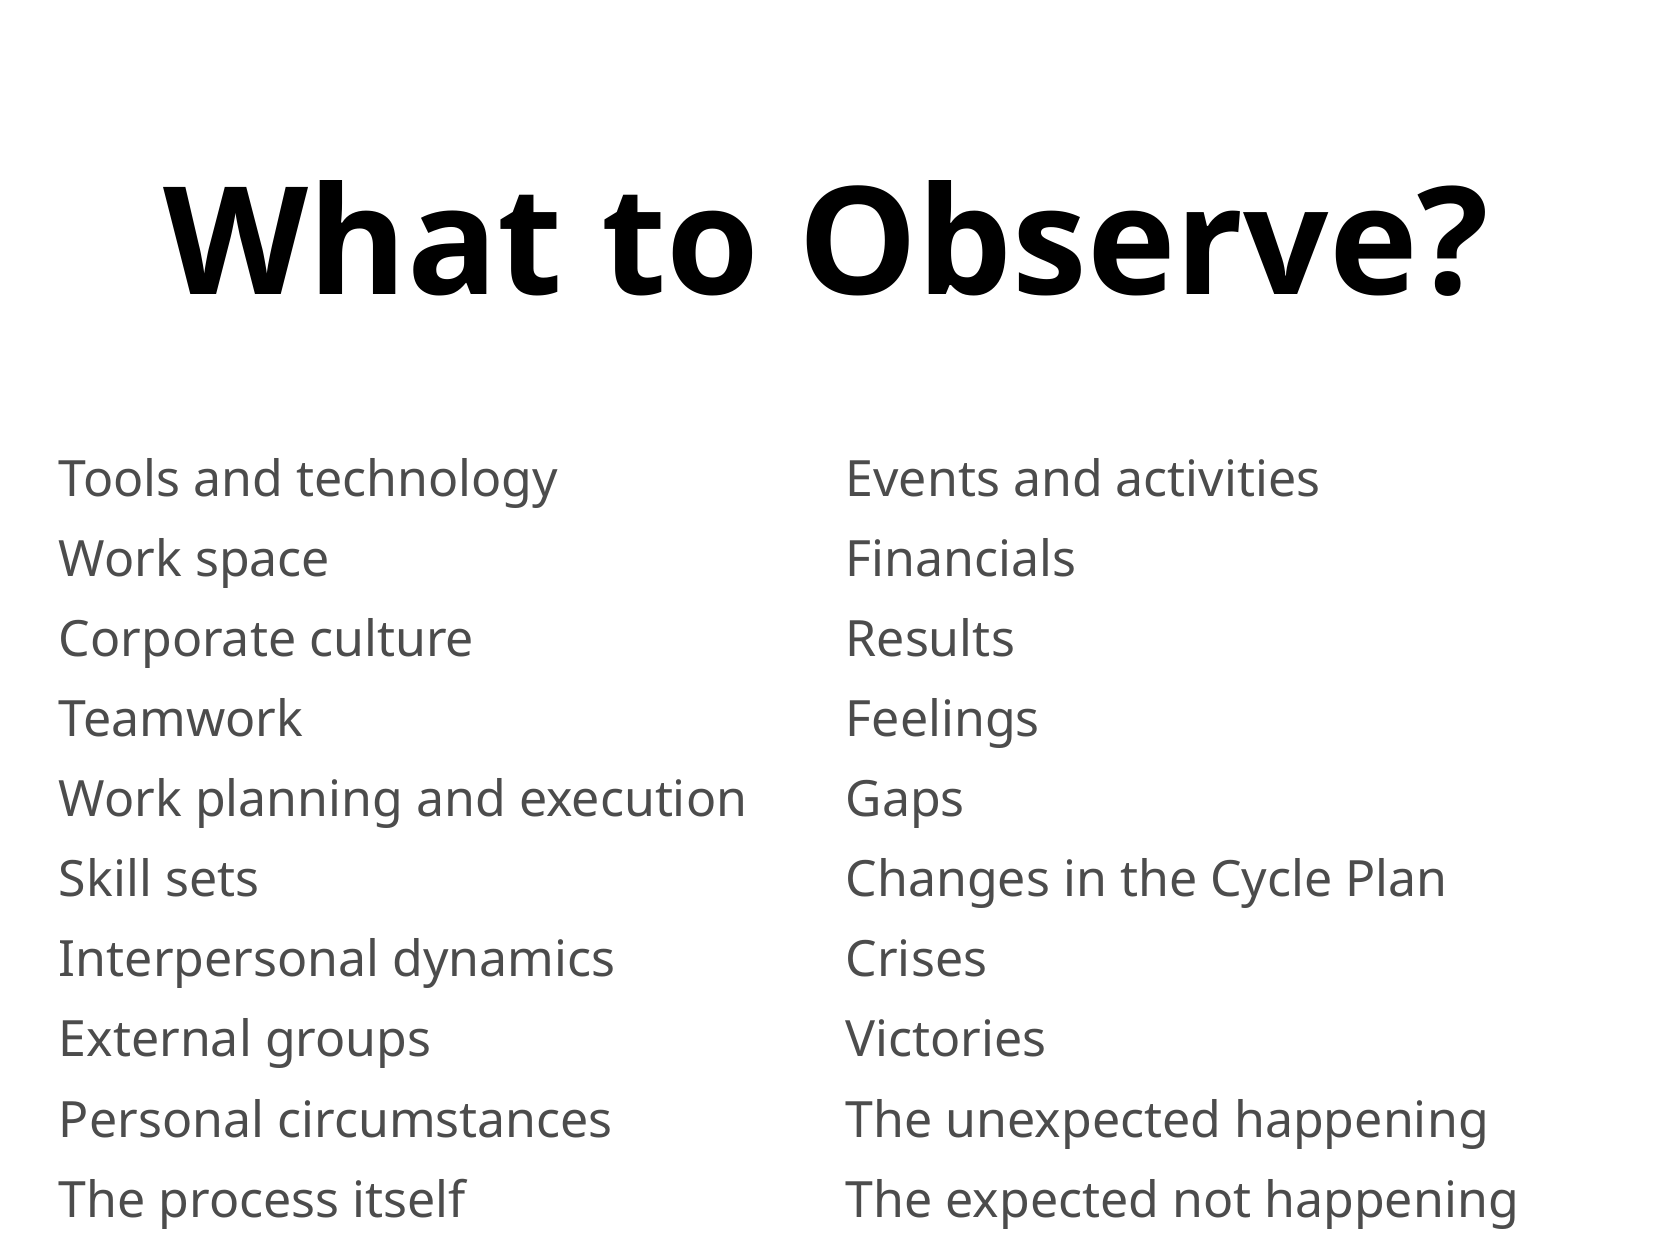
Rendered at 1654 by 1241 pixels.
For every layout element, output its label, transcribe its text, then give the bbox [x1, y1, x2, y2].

title What to Observe? [59, 59, 1595, 414]
list Tools and technology Work space Corporate culture Teamwork Work planning and execution Skill sets Interpersonal dynamics External groups Personal circumstances The process itself [59, 442, 809, 1211]
list Events and activities Financials Results Feelings Gaps Changes in the Cycle Plan Crises Victories The unexpected happening The expected not happening [845, 442, 1596, 1196]
